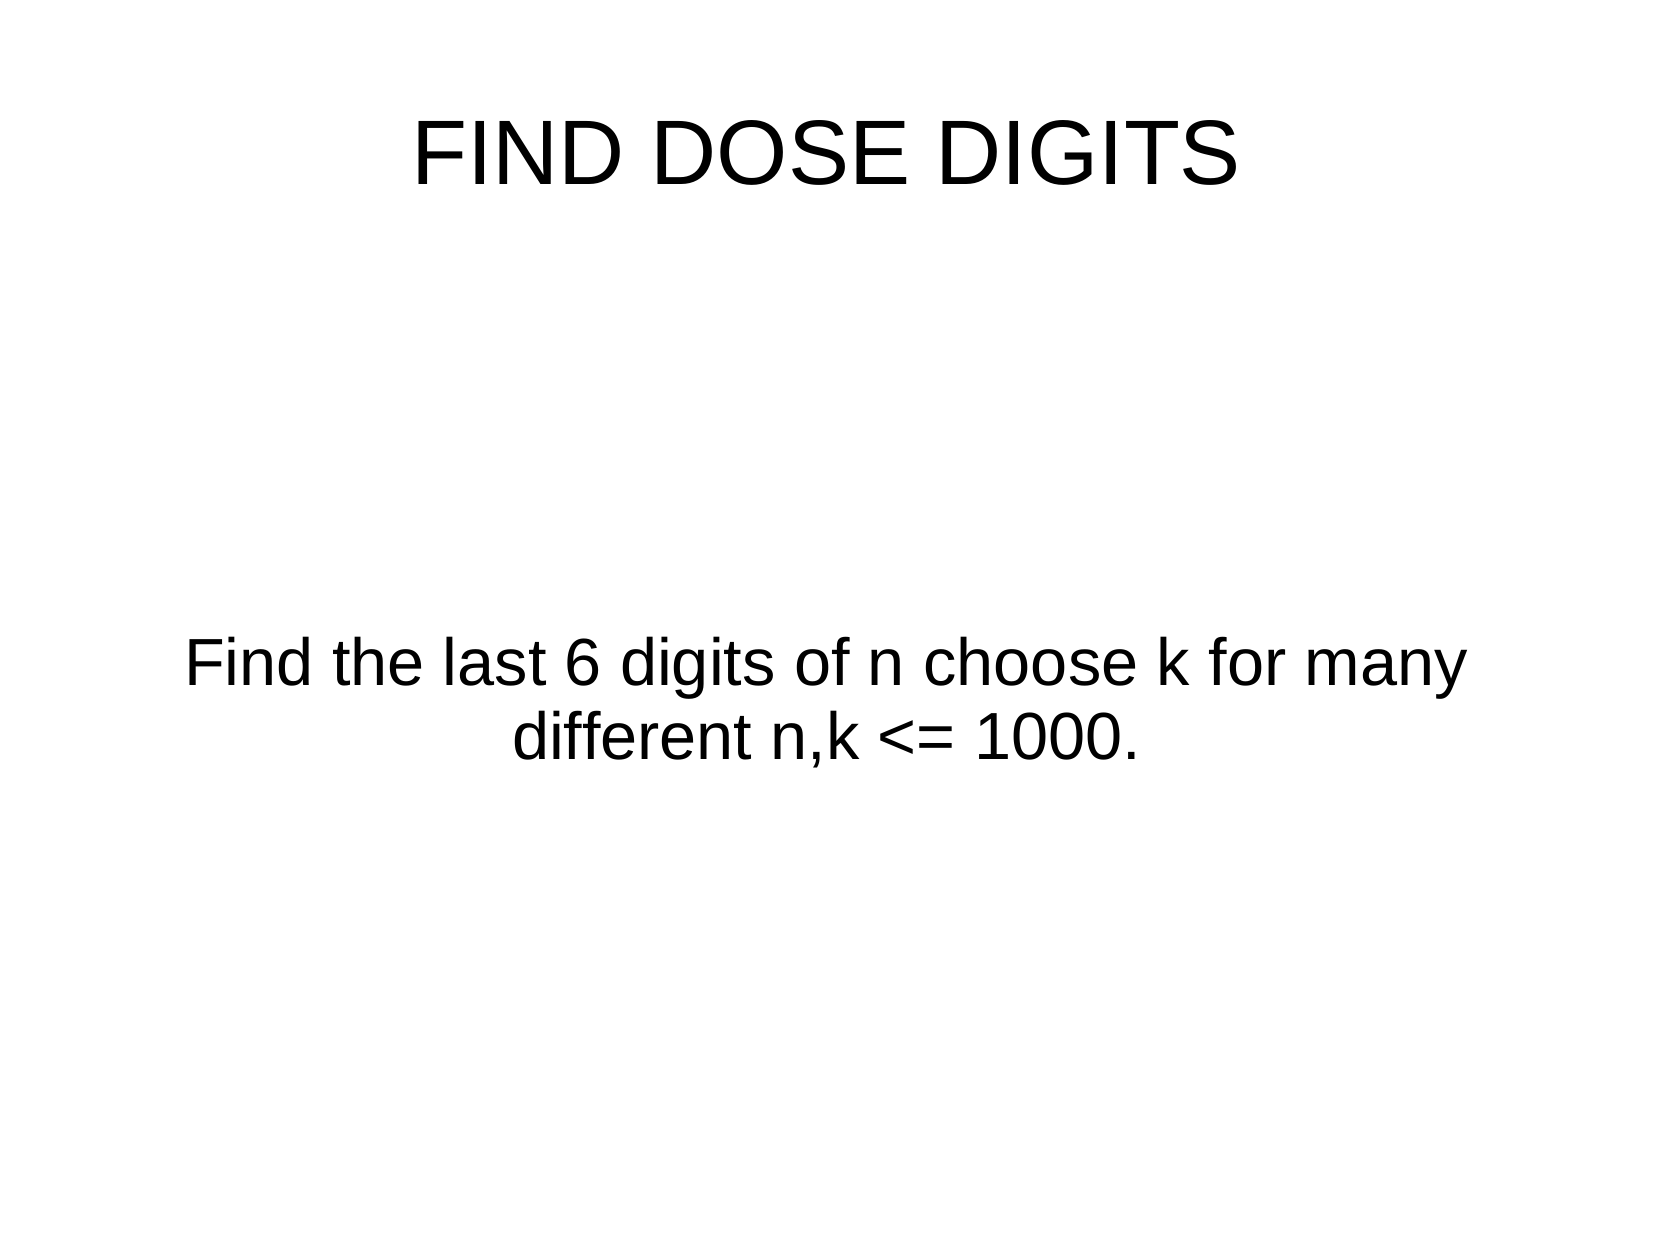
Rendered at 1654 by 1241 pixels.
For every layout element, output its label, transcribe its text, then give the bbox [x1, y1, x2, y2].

title FIND DOSE DIGITS [82, 56, 1571, 250]
subtitle Find the last 6 digits of n choose k for many different n,k <= 1000. [82, 297, 1571, 1102]
